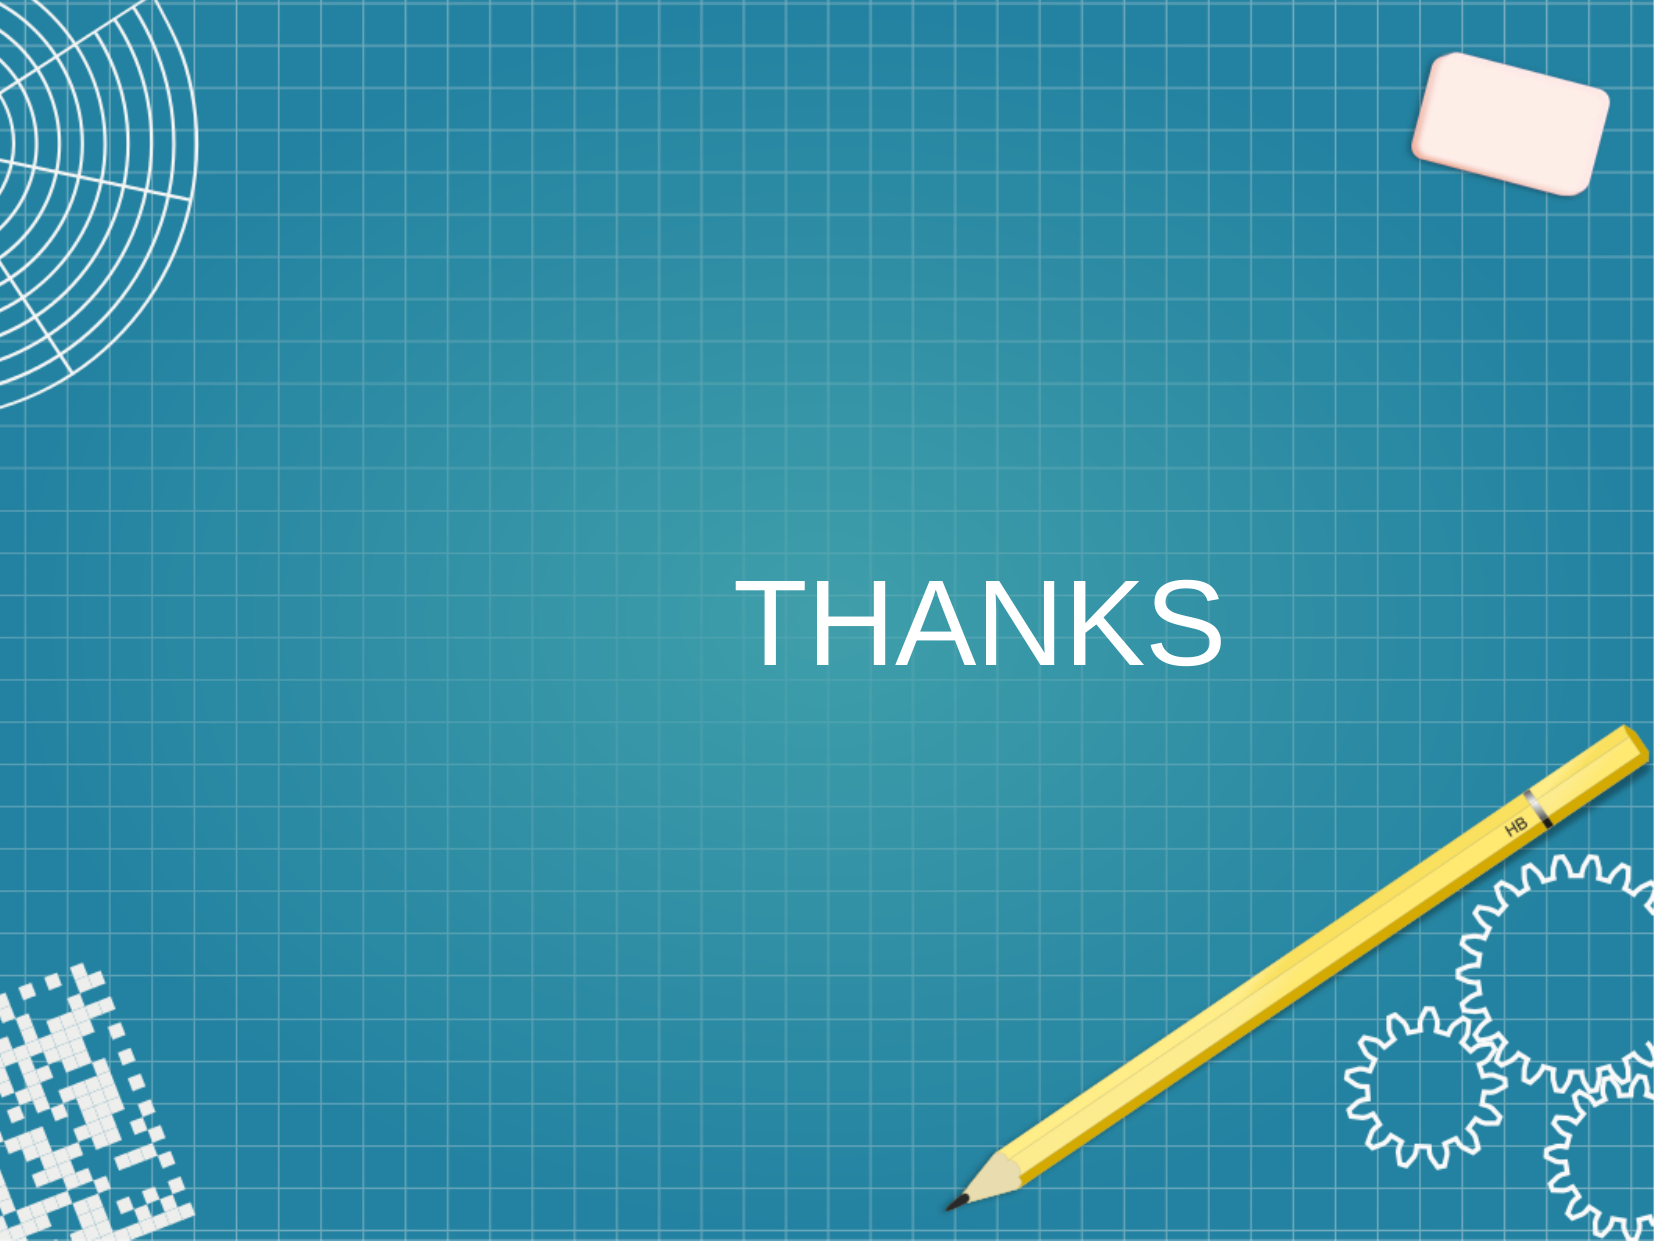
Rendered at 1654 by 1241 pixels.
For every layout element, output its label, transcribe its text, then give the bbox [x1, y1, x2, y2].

picture [0, 0, 1654, 1241]
title THANKS [389, 519, 1571, 727]
